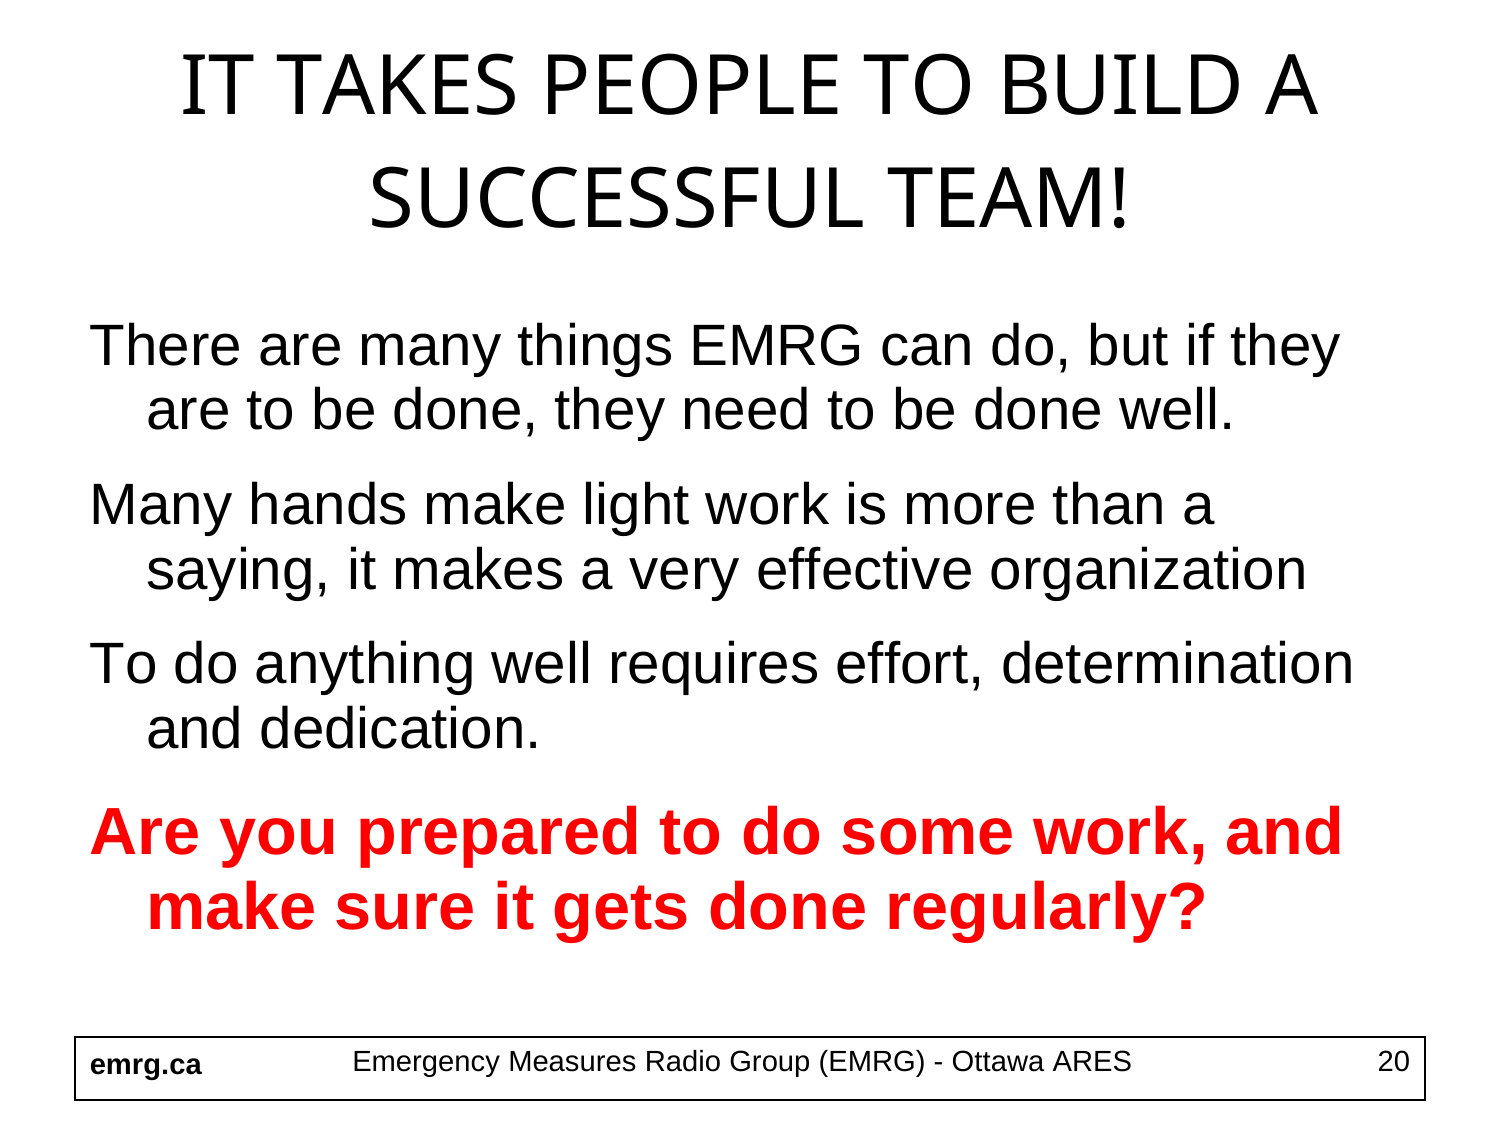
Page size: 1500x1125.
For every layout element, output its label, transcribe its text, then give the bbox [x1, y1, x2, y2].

list There are many things EMRG can do, but if they are to be done, they need to be done well. Many hands make light work is more than a saying, it makes a very effective organization To do anything well requires effort, determination and dedication. Are you prepared to do some work, and make sure it gets done regularly? [75, 304, 1426, 1043]
title IT TAKES PEOPLE TO BUILD A SUCCESSFUL TEAM! [75, 31, 1426, 247]
